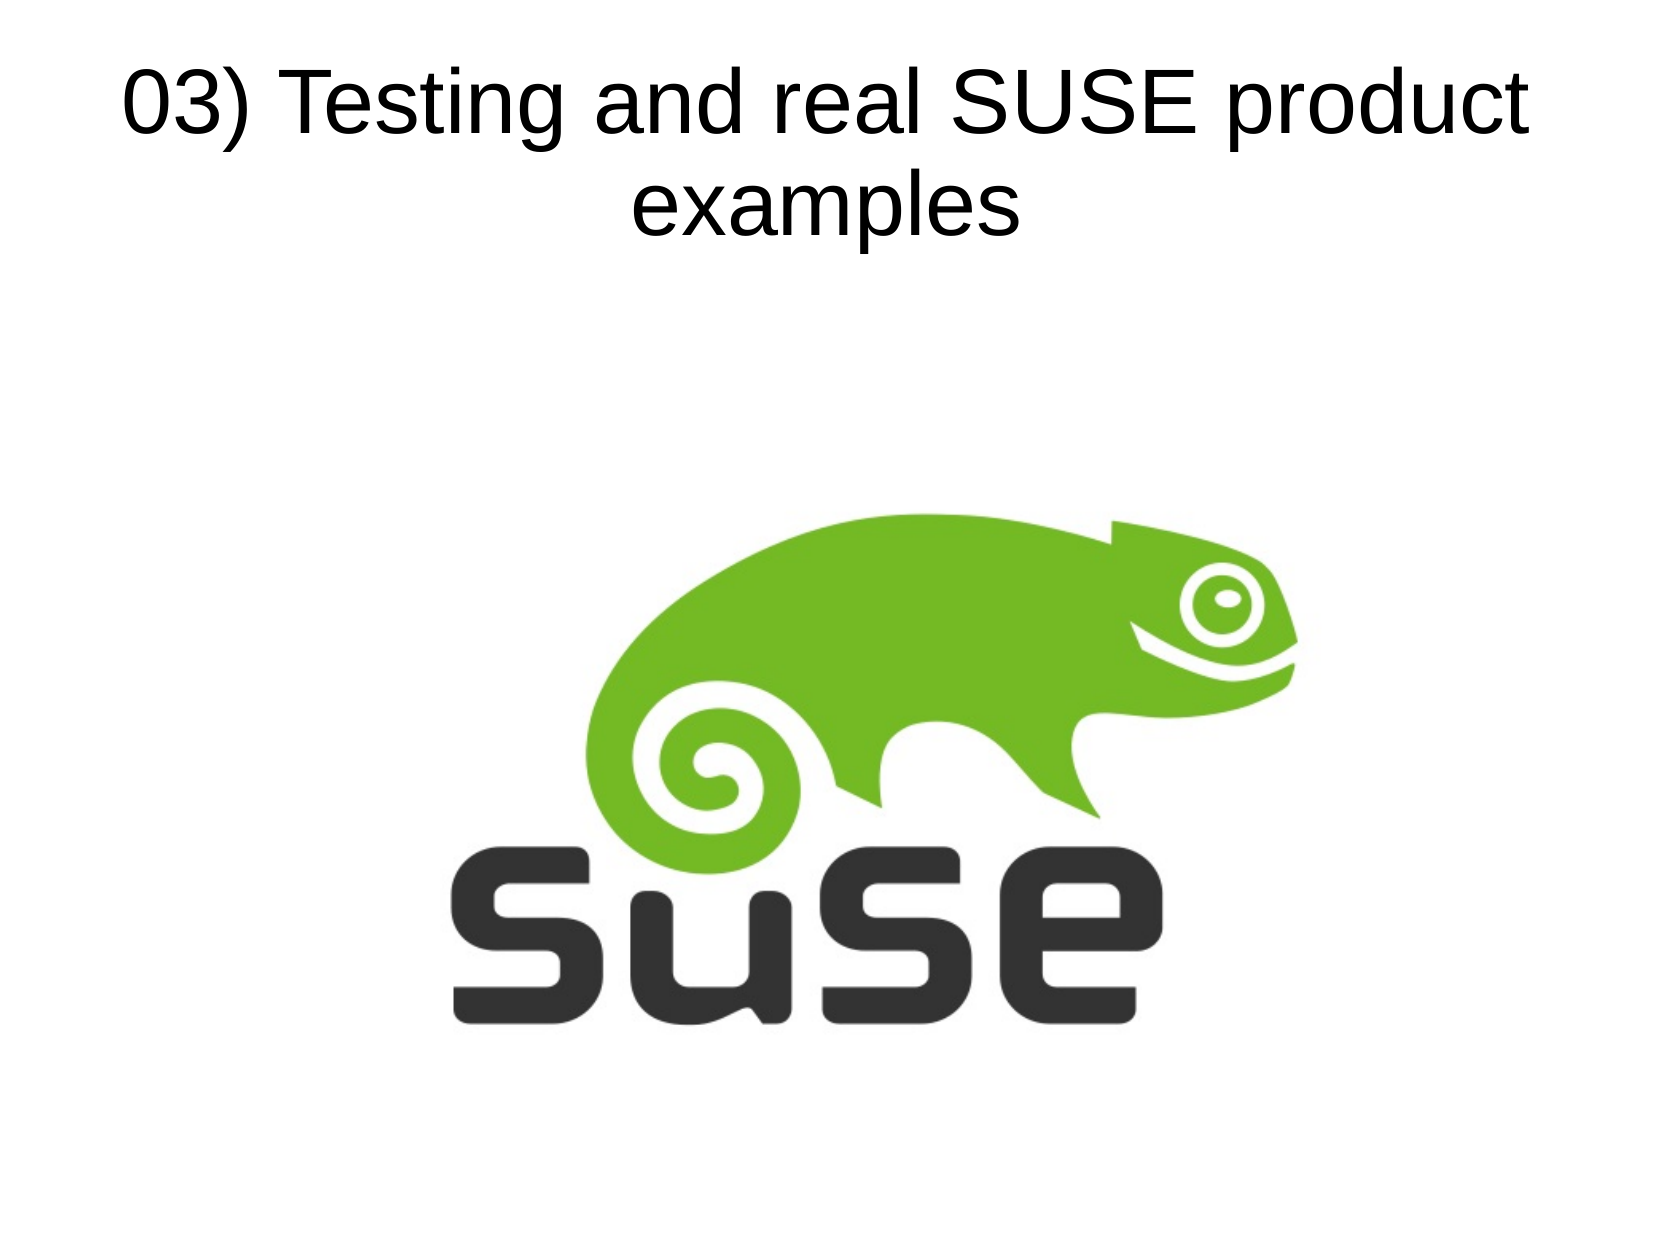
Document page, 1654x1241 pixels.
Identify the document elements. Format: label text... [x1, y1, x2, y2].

picture [250, 308, 1524, 1241]
title 03) Testing and real SUSE product examples [82, 49, 1571, 257]
